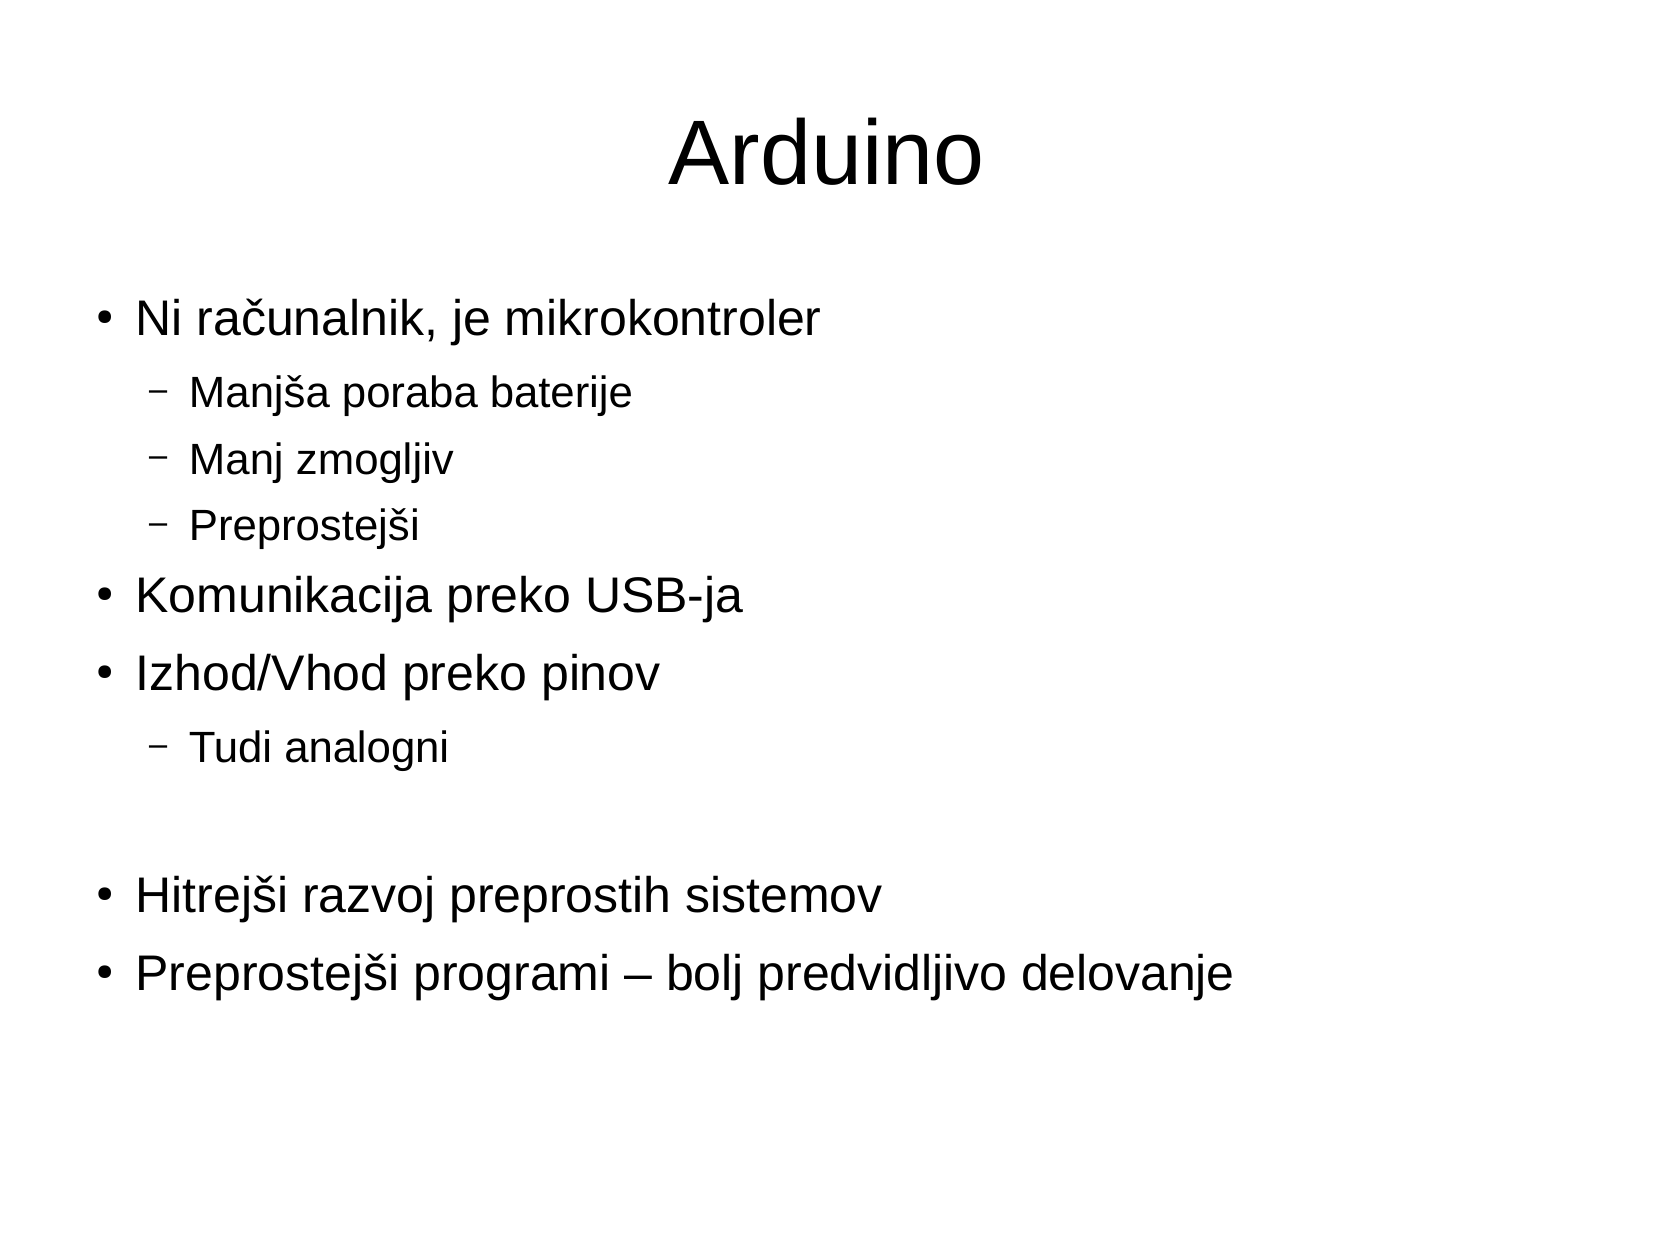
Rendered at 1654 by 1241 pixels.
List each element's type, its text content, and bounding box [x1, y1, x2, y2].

title Arduino [82, 49, 1571, 257]
list Ni računalnik, je mikrokontroler Manjša poraba baterije Manj zmogljiv Preprostejši Komunikacija preko USB-ja Izhod/Vhod preko pinov Tudi analogni Hitrejši razvoj preprostih sistemov Preprostejši programi – bolj predvidljivo delovanje [82, 290, 1571, 1010]
